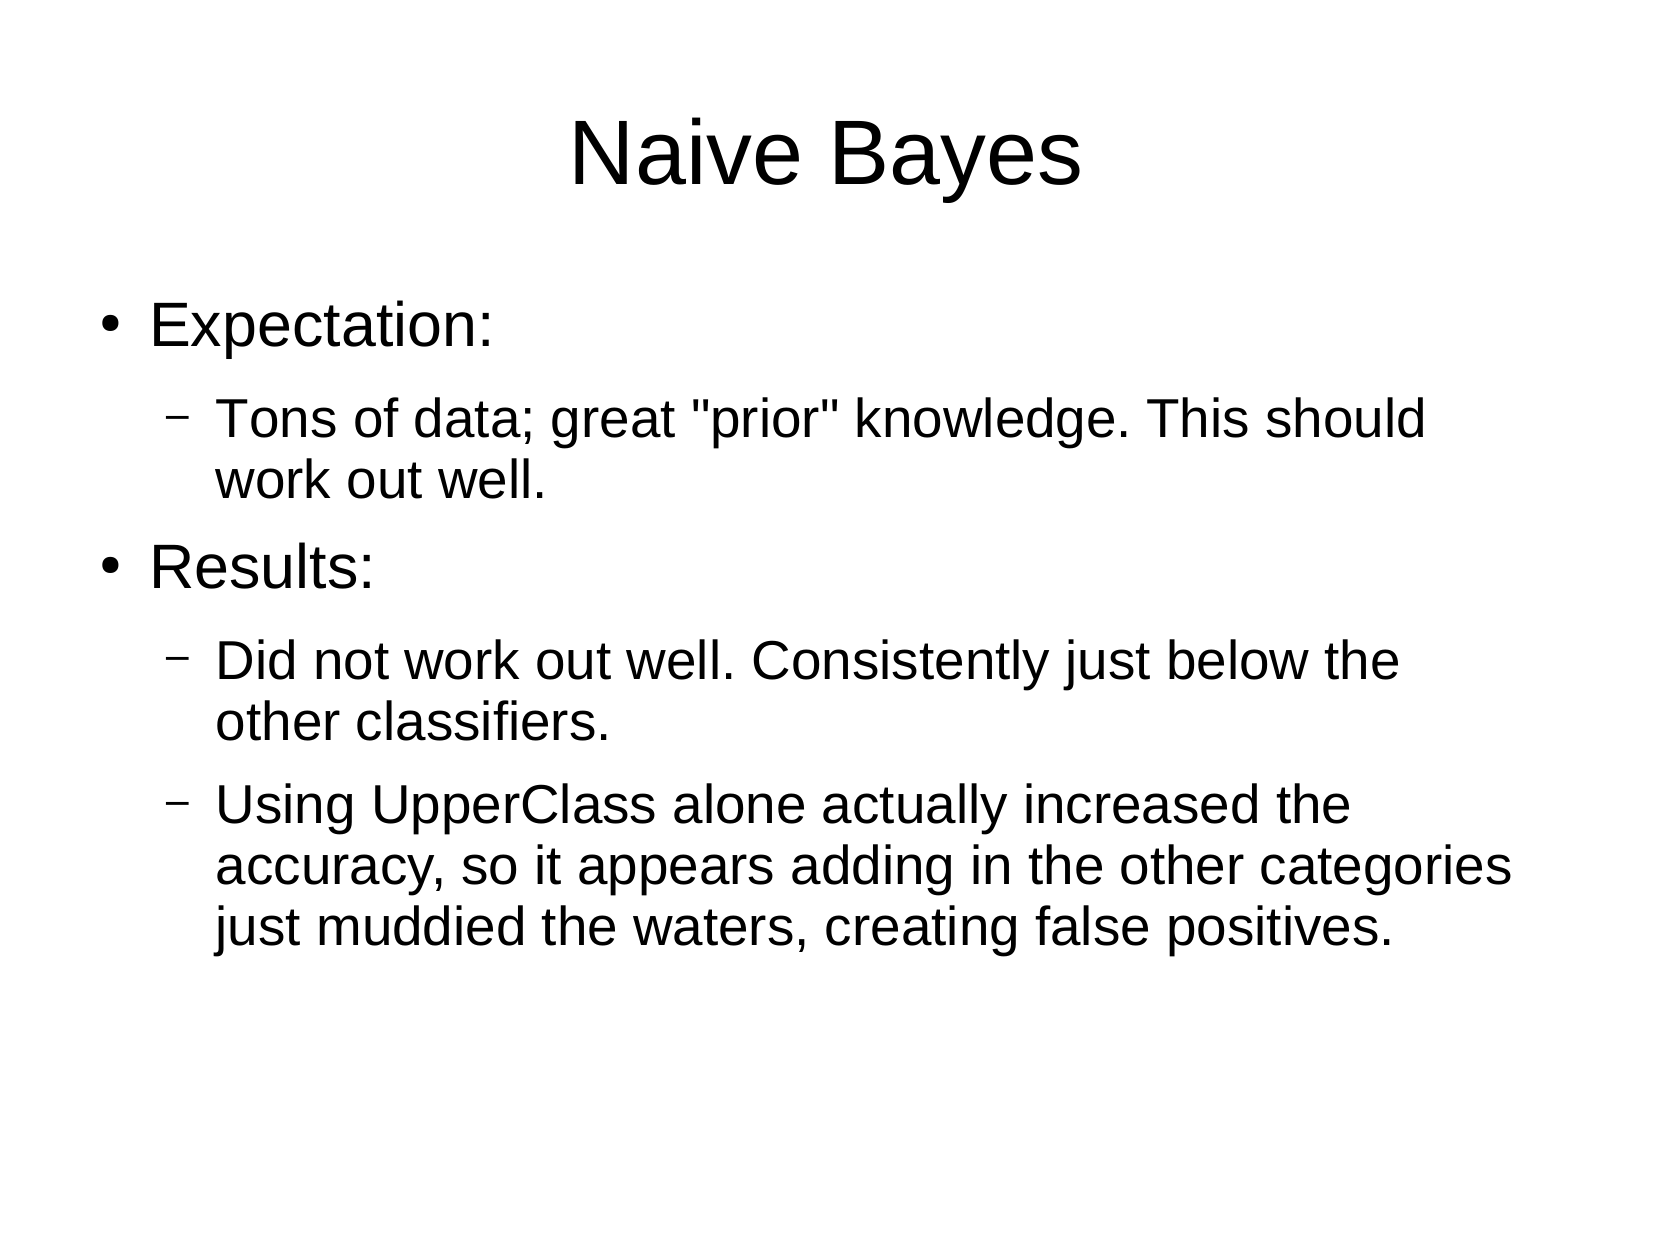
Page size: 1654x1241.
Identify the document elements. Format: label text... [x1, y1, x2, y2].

list Expectation: Tons of data; great "prior" knowledge. This should work out well. Results: Did not work out well. Consistently just below the other classifiers. Using UpperClass alone actually increased the accuracy, so it appears adding in the other categories just muddied the waters, creating false positives. [82, 290, 1538, 1010]
title Naive Bayes [82, 49, 1571, 257]
